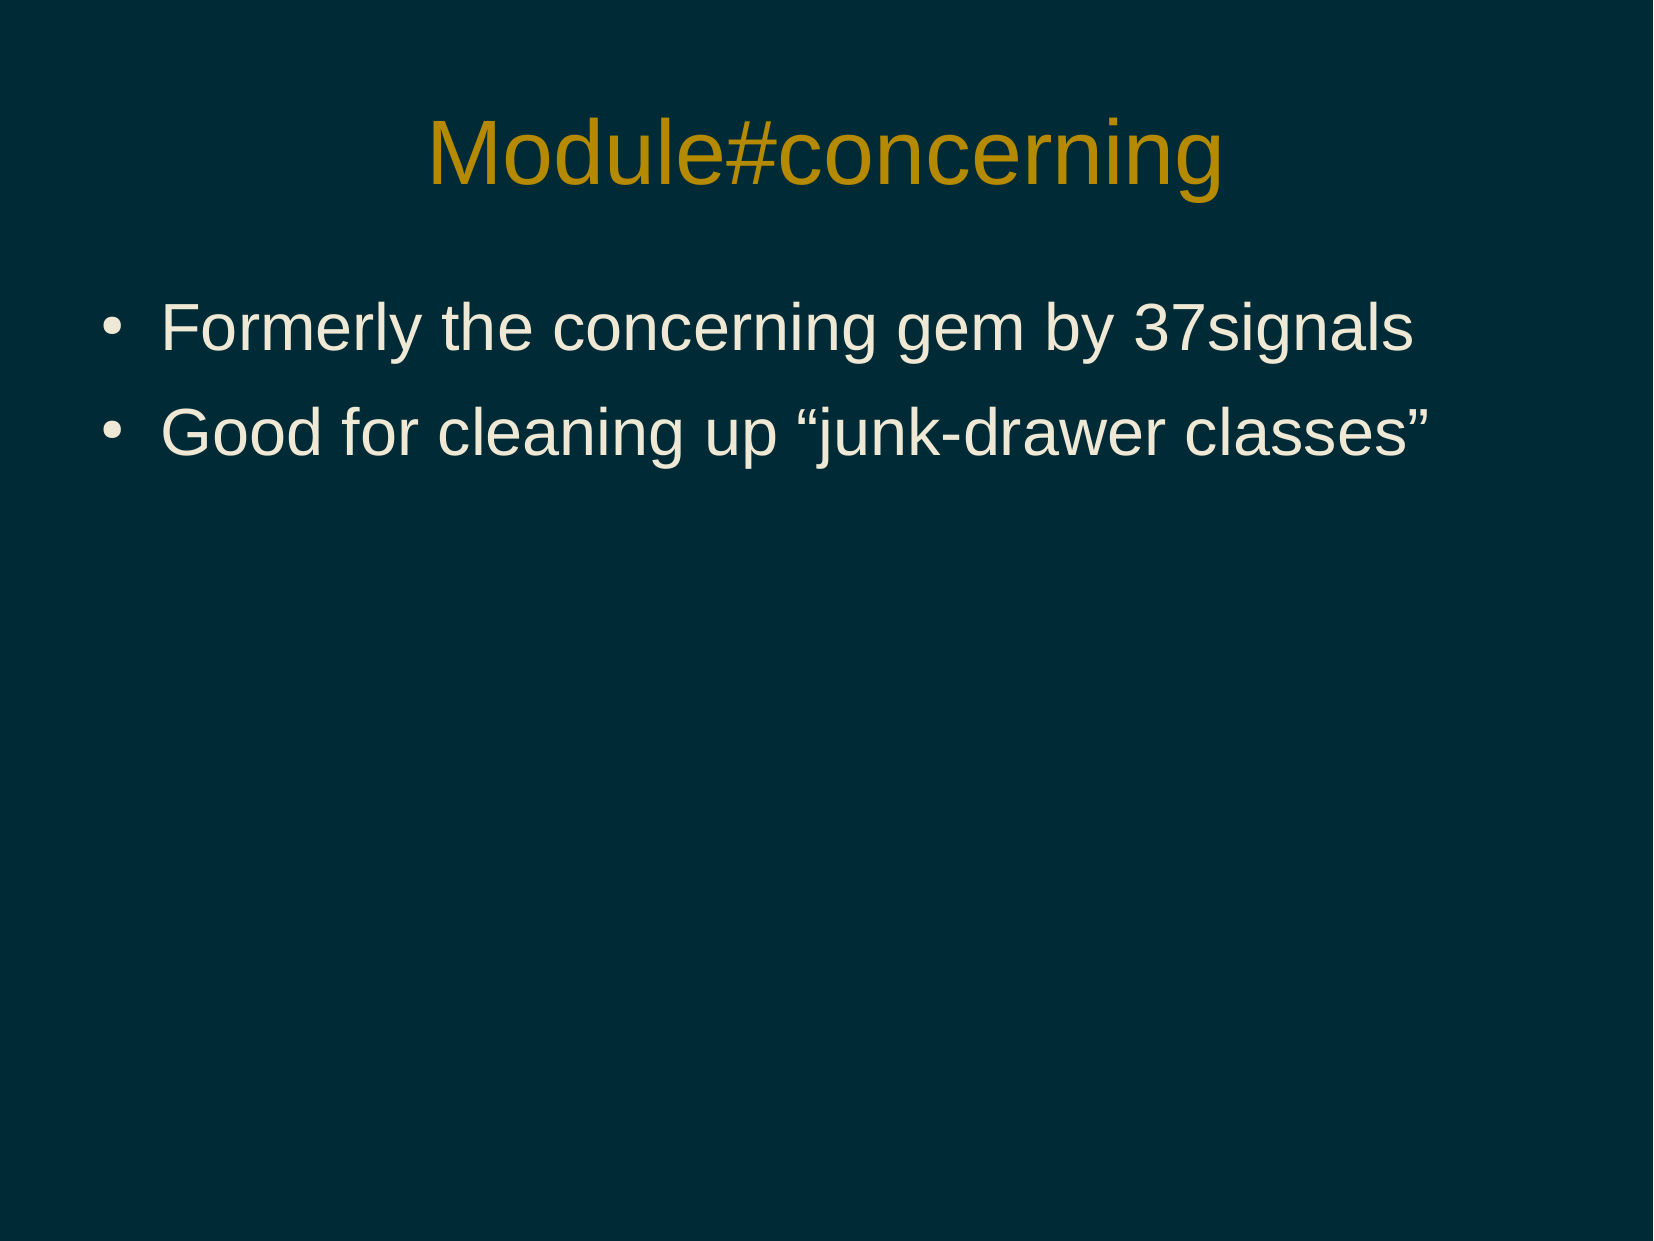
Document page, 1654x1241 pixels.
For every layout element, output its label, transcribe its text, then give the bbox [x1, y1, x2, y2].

title Module#concerning [82, 49, 1571, 257]
list Formerly the concerning gem by 37signals Good for cleaning up “junk-drawer classes” [82, 290, 1571, 1010]
